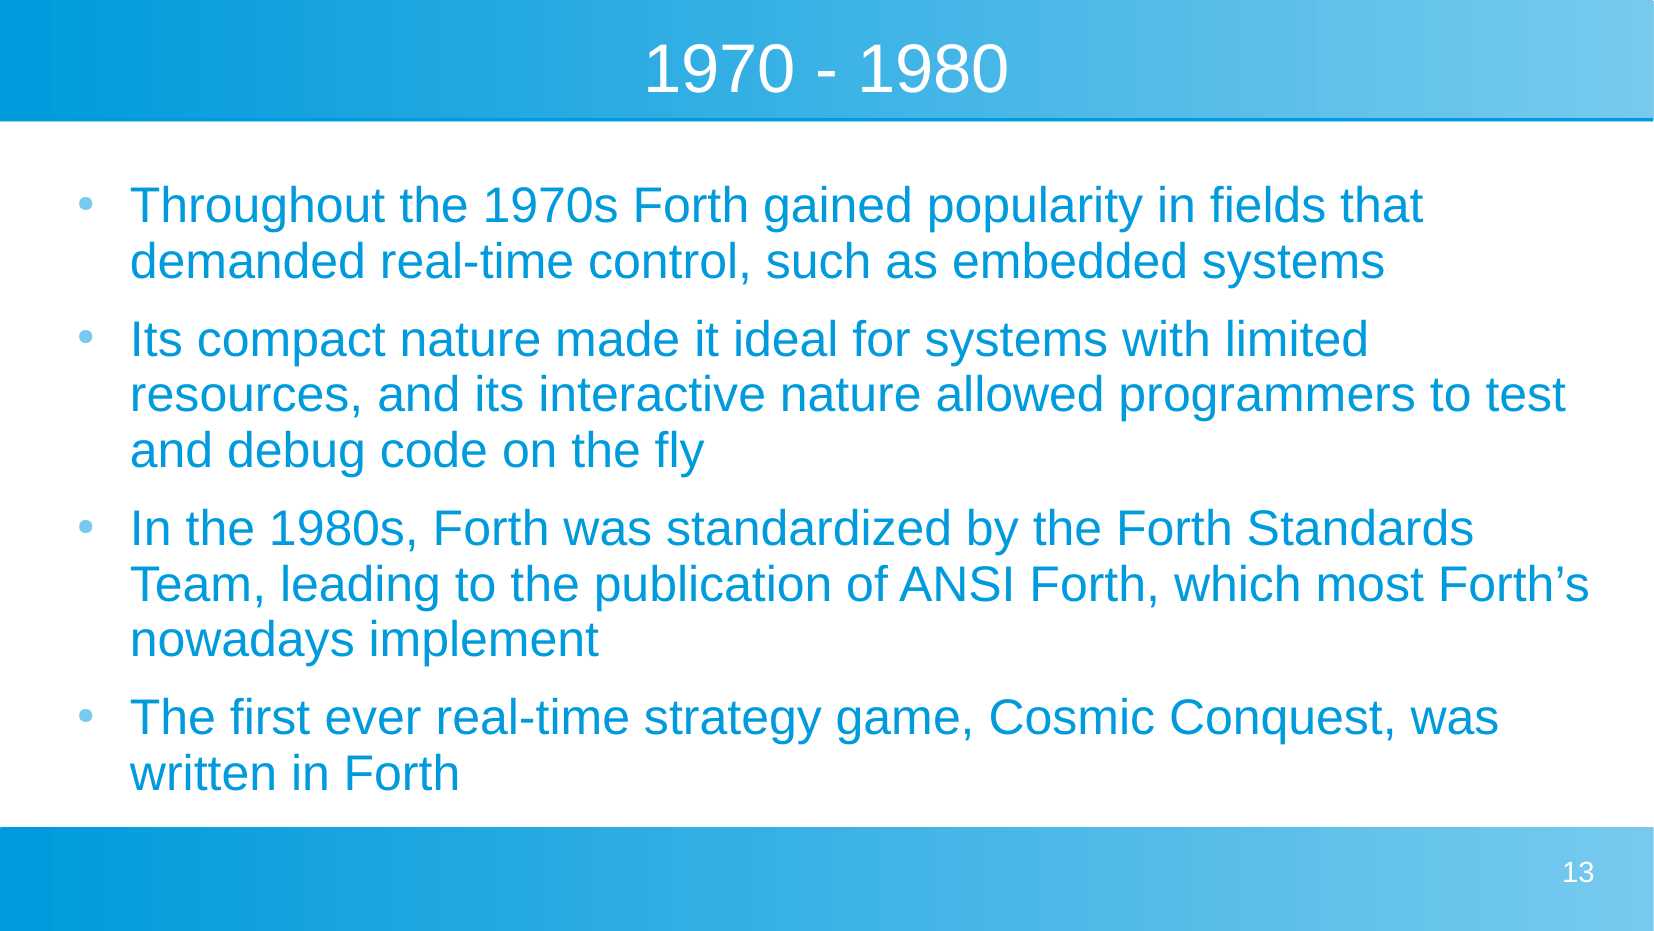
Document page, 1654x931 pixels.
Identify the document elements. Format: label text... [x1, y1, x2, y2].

list Throughout the 1970s Forth gained popularity in fields that demanded real-time control, such as embedded systems Its compact nature made it ideal for systems with limited resources, and its interactive nature allowed programmers to test and debug code on the fly In the 1980s, Forth was standardized by the Forth Standards Team, leading to the publication of ANSI Forth, which most Forth’s nowadays implement The first ever real-time strategy game, Cosmic Conquest, was written in Forth [59, 177, 1595, 768]
title 1970 - 1980 [59, 29, 1595, 108]
